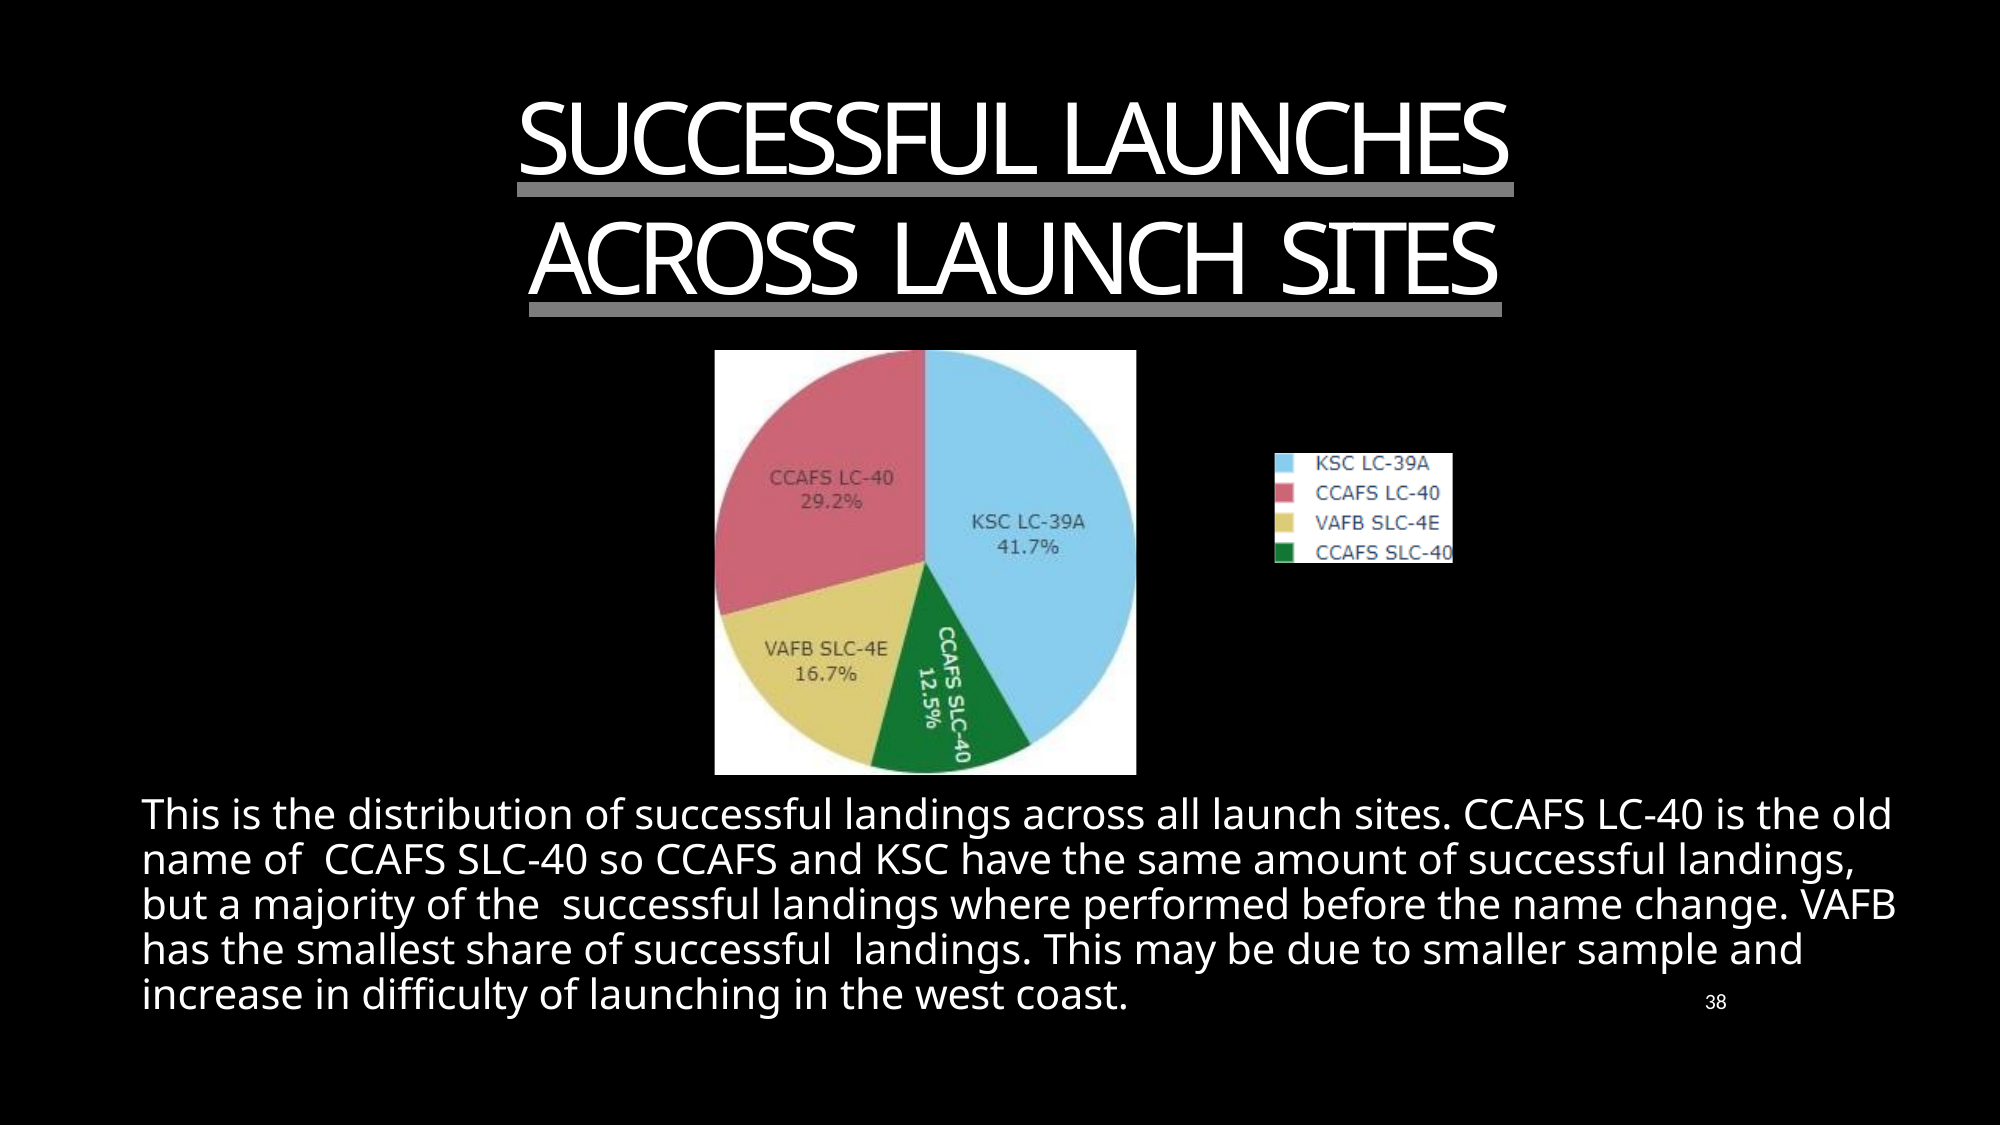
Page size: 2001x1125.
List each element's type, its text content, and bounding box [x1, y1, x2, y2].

text_box This is the distribution of successful landings across all launch sites. CCAFS LC-40 is the old name of CCAFS SLC-40 so CCAFS and KSC have the same amount of successful landings, but a majority of the successful landings where performed before the name change. VAFB has the smallest share of successful landings. This may be due to smaller sample and increase in difficulty of launching in the west coast. [139, 786, 1903, 1023]
slide_number 34 [1698, 979, 1788, 1026]
title Successful Launches Across Launch Sites [3, 0, 2000, 317]
text_box [1275, 454, 1453, 563]
text_box [715, 351, 1136, 774]
